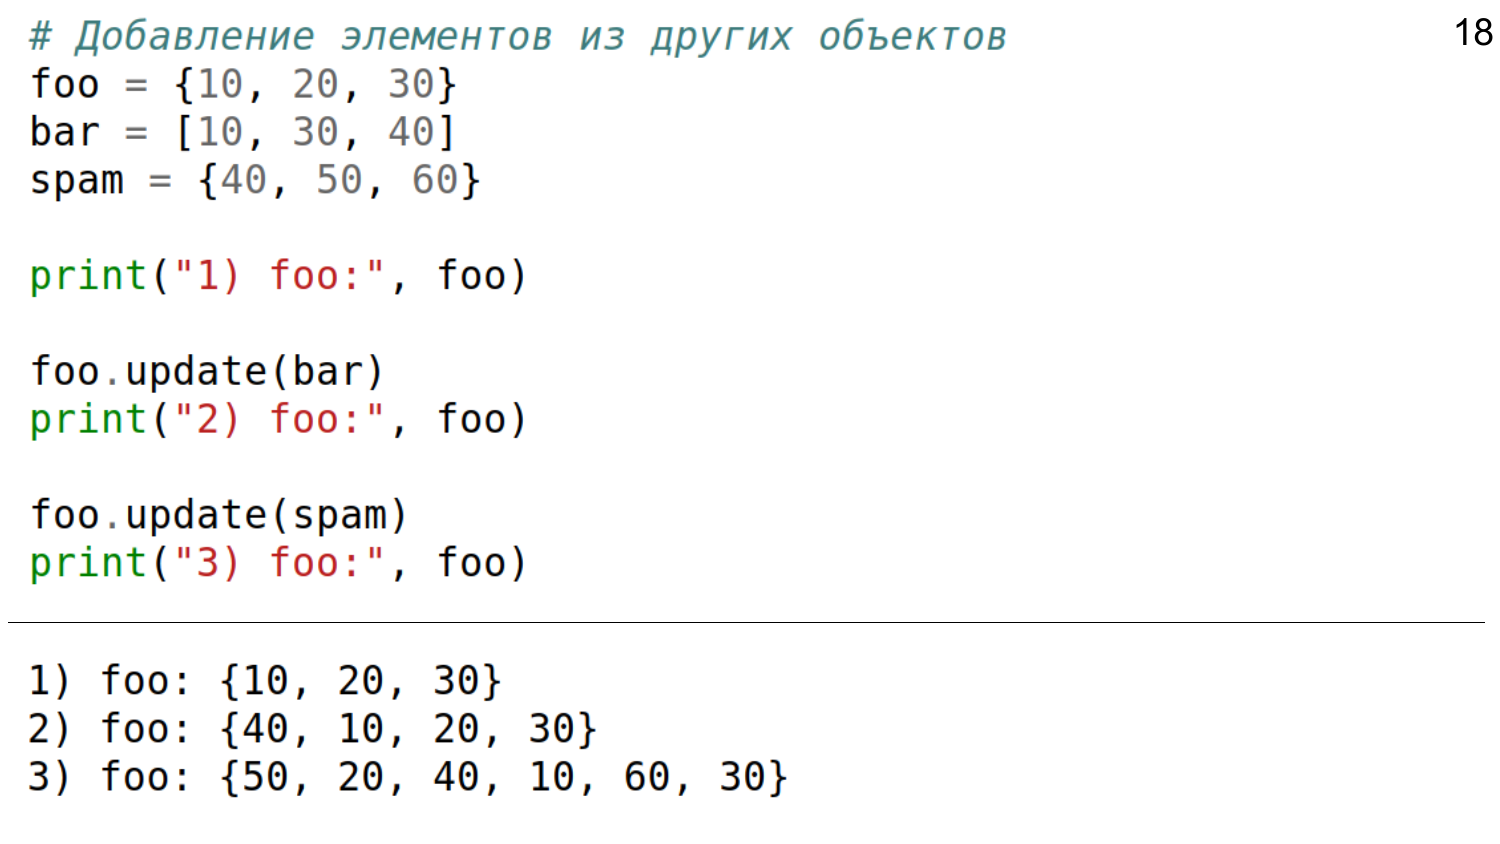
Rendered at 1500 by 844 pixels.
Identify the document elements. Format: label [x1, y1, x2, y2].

picture [19, 653, 797, 812]
picture [18, 10, 1024, 599]
